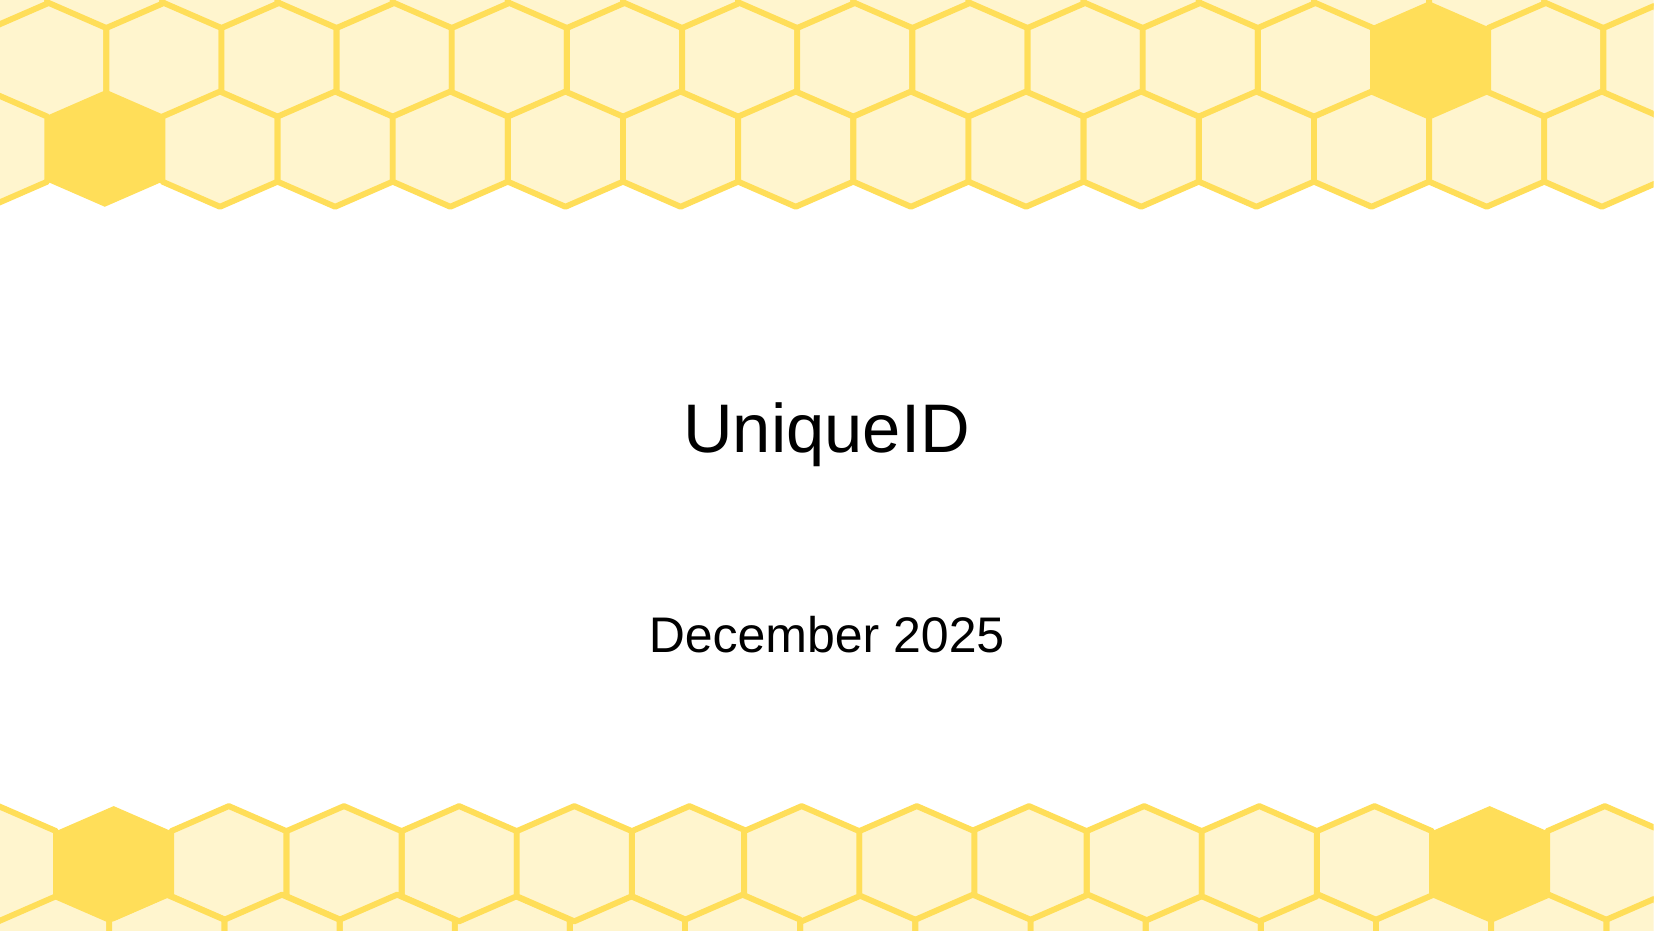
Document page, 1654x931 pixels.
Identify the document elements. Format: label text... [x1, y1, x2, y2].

subtitle December 2025 [88, 561, 1565, 709]
title UniqueID [88, 324, 1565, 532]
